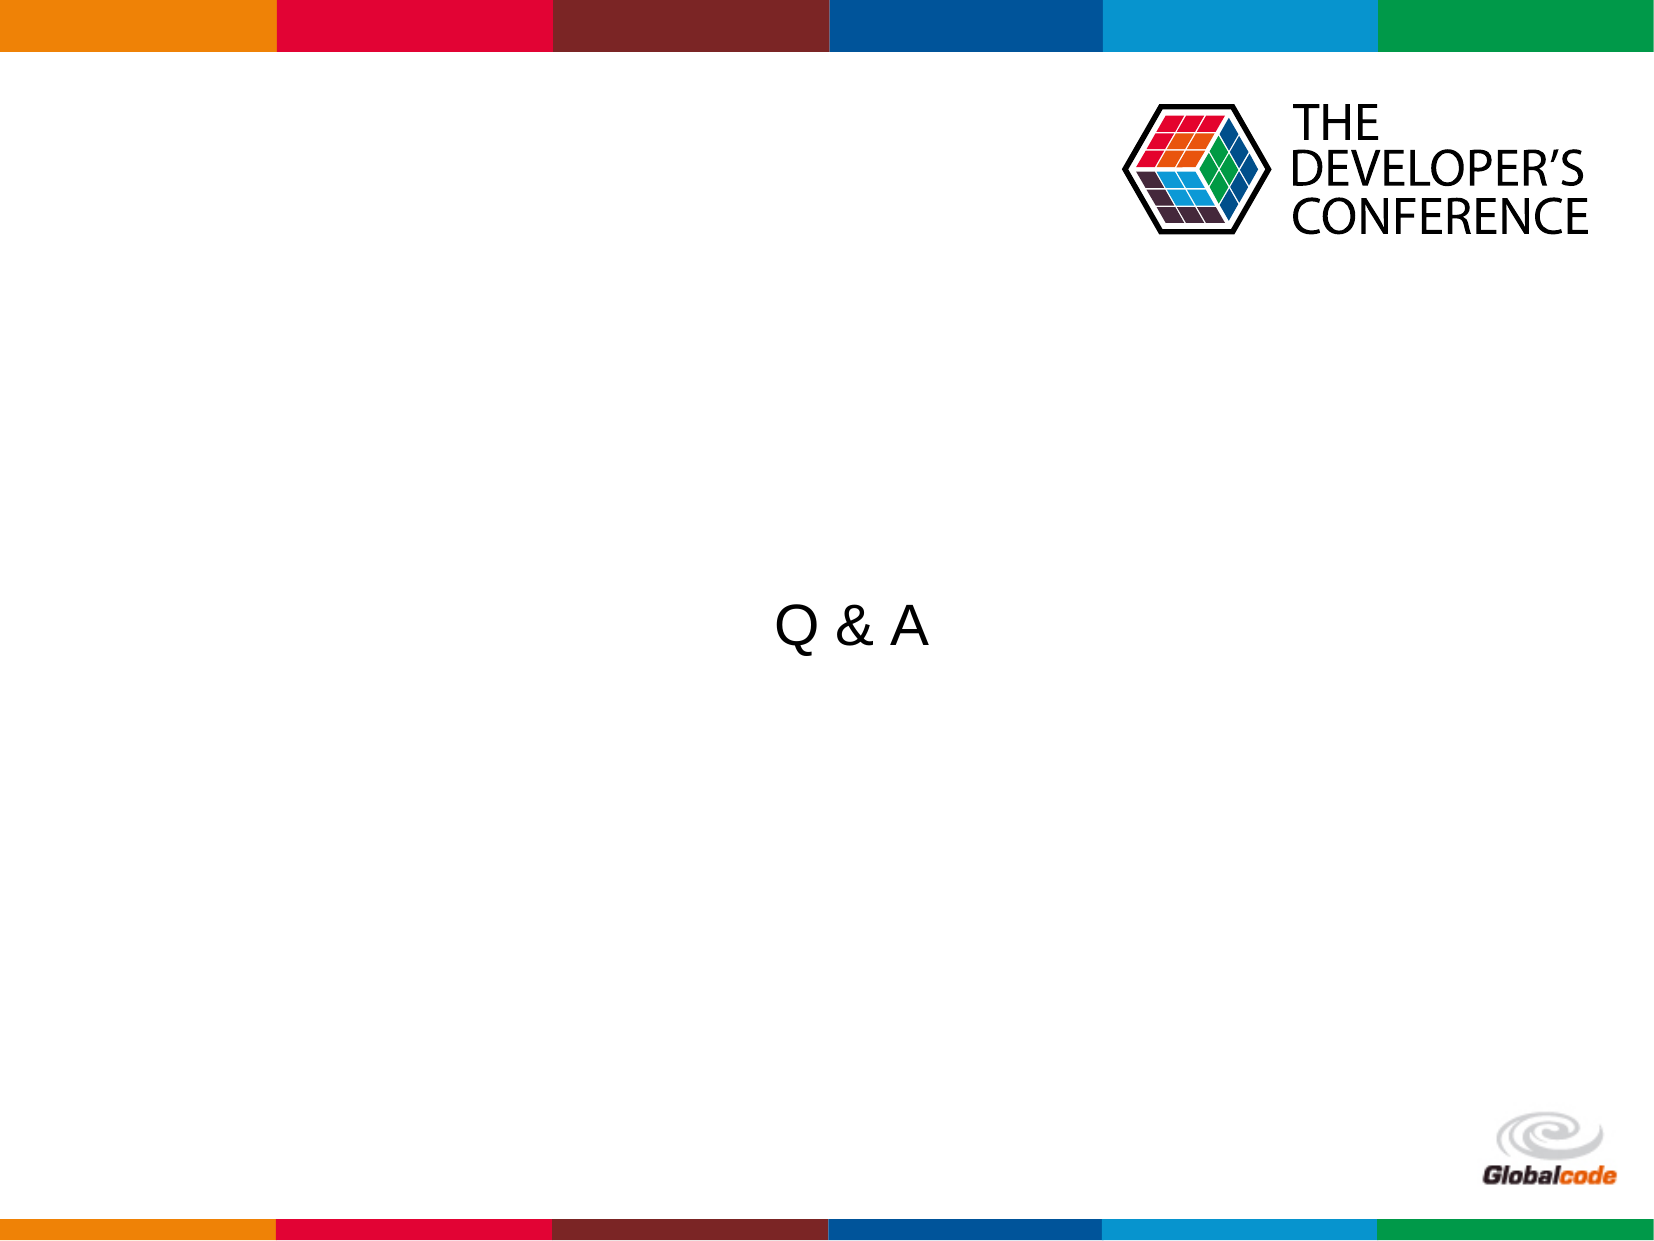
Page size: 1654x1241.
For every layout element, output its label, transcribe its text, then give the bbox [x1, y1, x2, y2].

subtitle Q & A [337, 232, 1367, 1013]
picture [1464, 1062, 1638, 1219]
